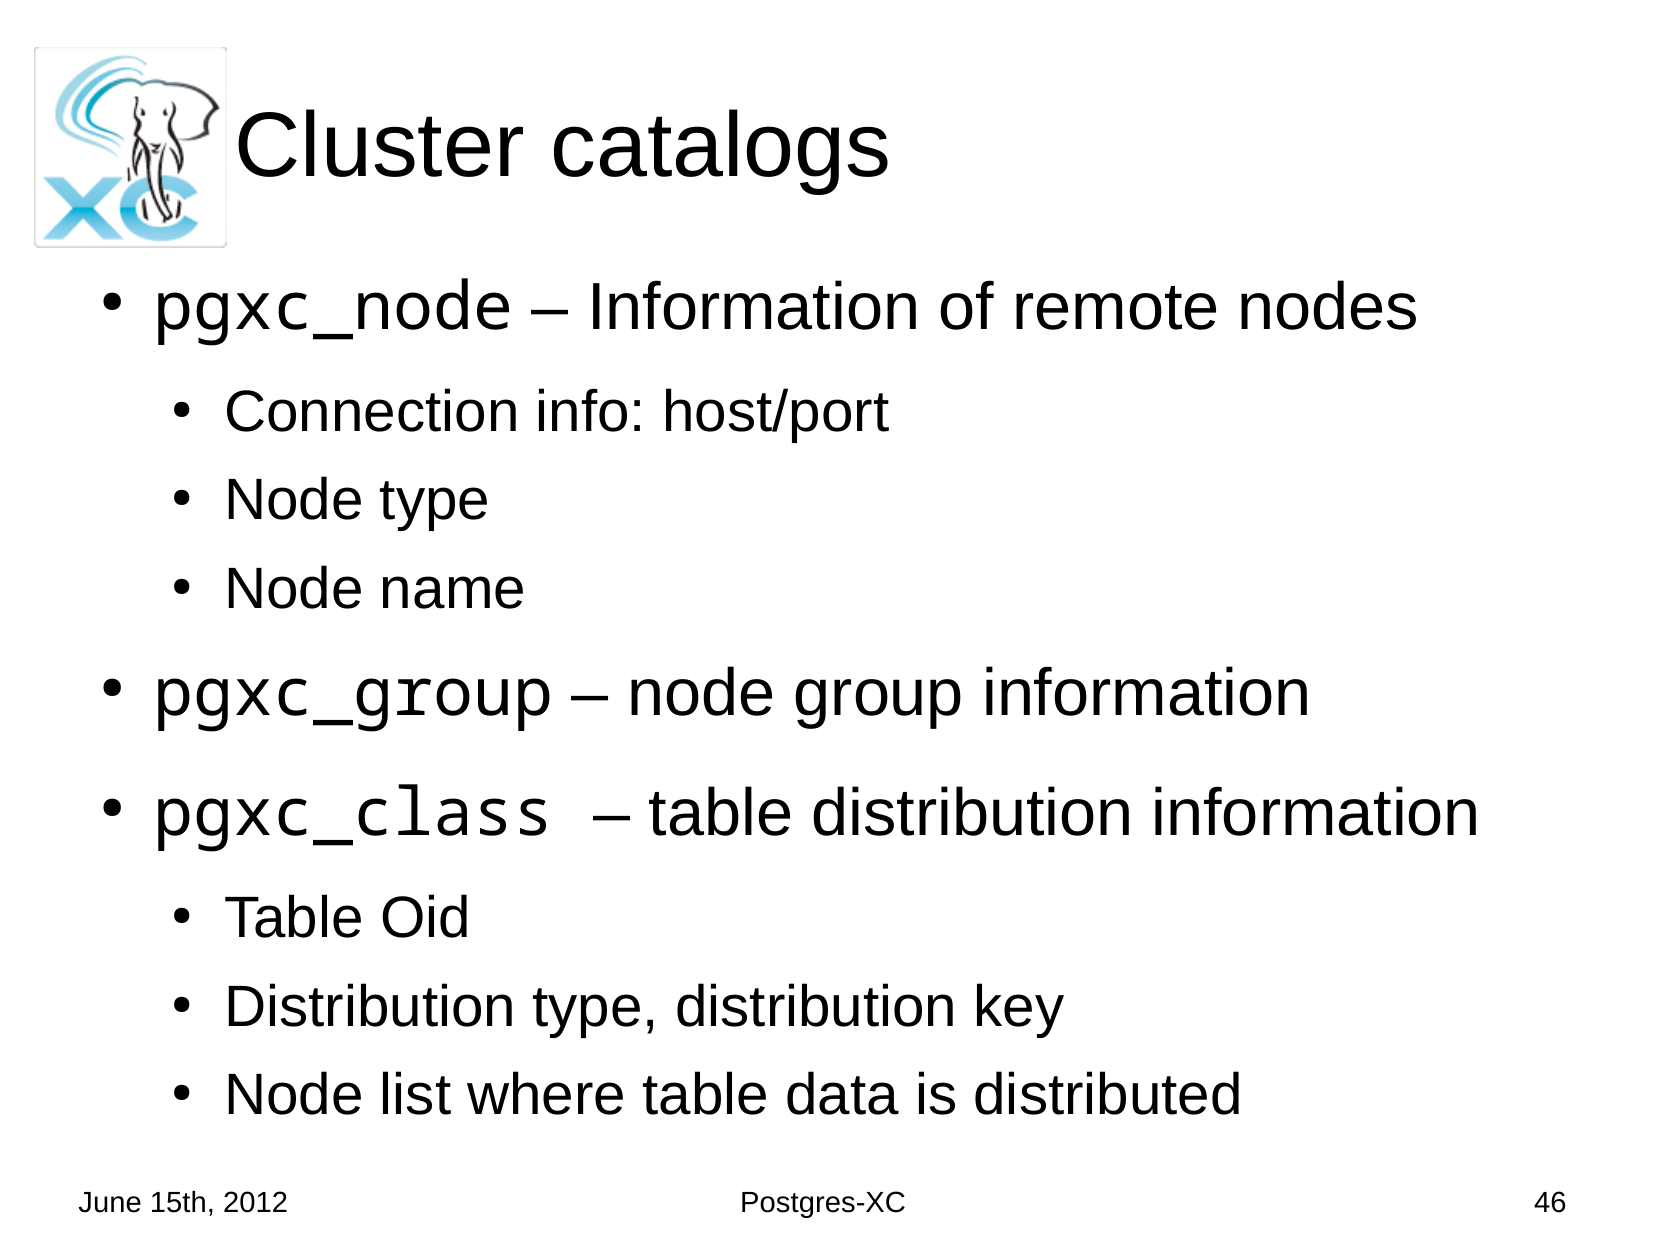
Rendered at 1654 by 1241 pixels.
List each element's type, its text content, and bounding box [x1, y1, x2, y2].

list pgxc_node – Information of remote nodes Connection info: host/port Node type Node name pgxc_group – node group information pgxc_class – table distribution information Table Oid Distribution type, distribution key Node list where table data is distributed [82, 258, 1571, 1129]
picture [34, 47, 227, 248]
title Cluster catalogs [234, 40, 1599, 248]
